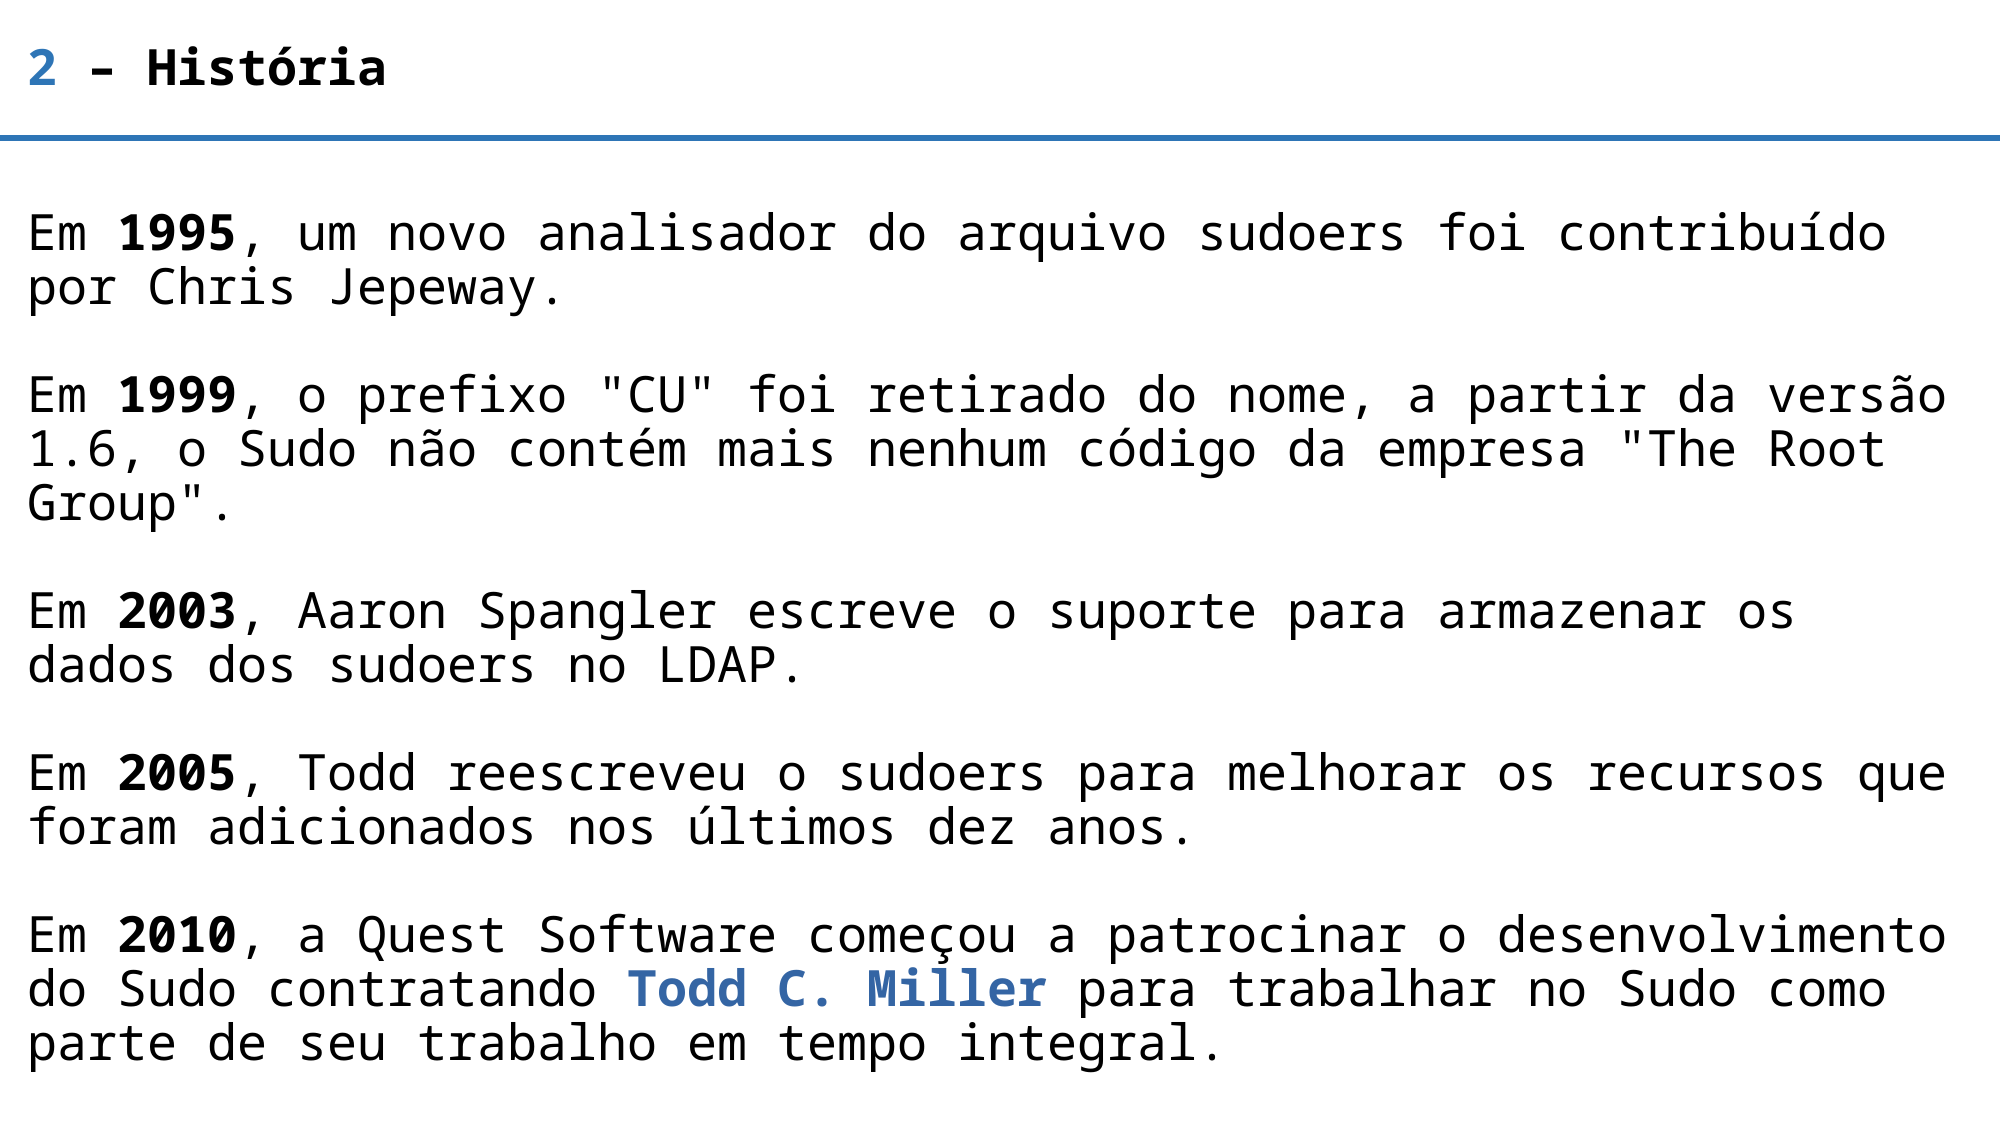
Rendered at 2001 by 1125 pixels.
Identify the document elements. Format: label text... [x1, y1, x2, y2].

text_box 2 – História [12, 14, 1513, 125]
title Em 1995, um novo analisador do arquivo sudoers foi contribuído por Chris Jepeway. Em 1999, o prefixo "CU" foi retirado do nome, a partir da versão 1.6, o Sudo não contém mais nenhum código da empresa "The Root Group". Em 2003, Aaron Spangler escreve o suporte para armazenar os dados dos sudoers no LDAP. Em 2005, Todd reescreveu o sudoers para melhorar os recursos que foram adicionados nos últimos dez anos. Em 2010, a Quest Software começou a patrocinar o desenvolvimento do Sudo contratando Todd C. Miller para trabalhar no Sudo como parte de seu trabalho em tempo integral. [12, 200, 1986, 1109]
